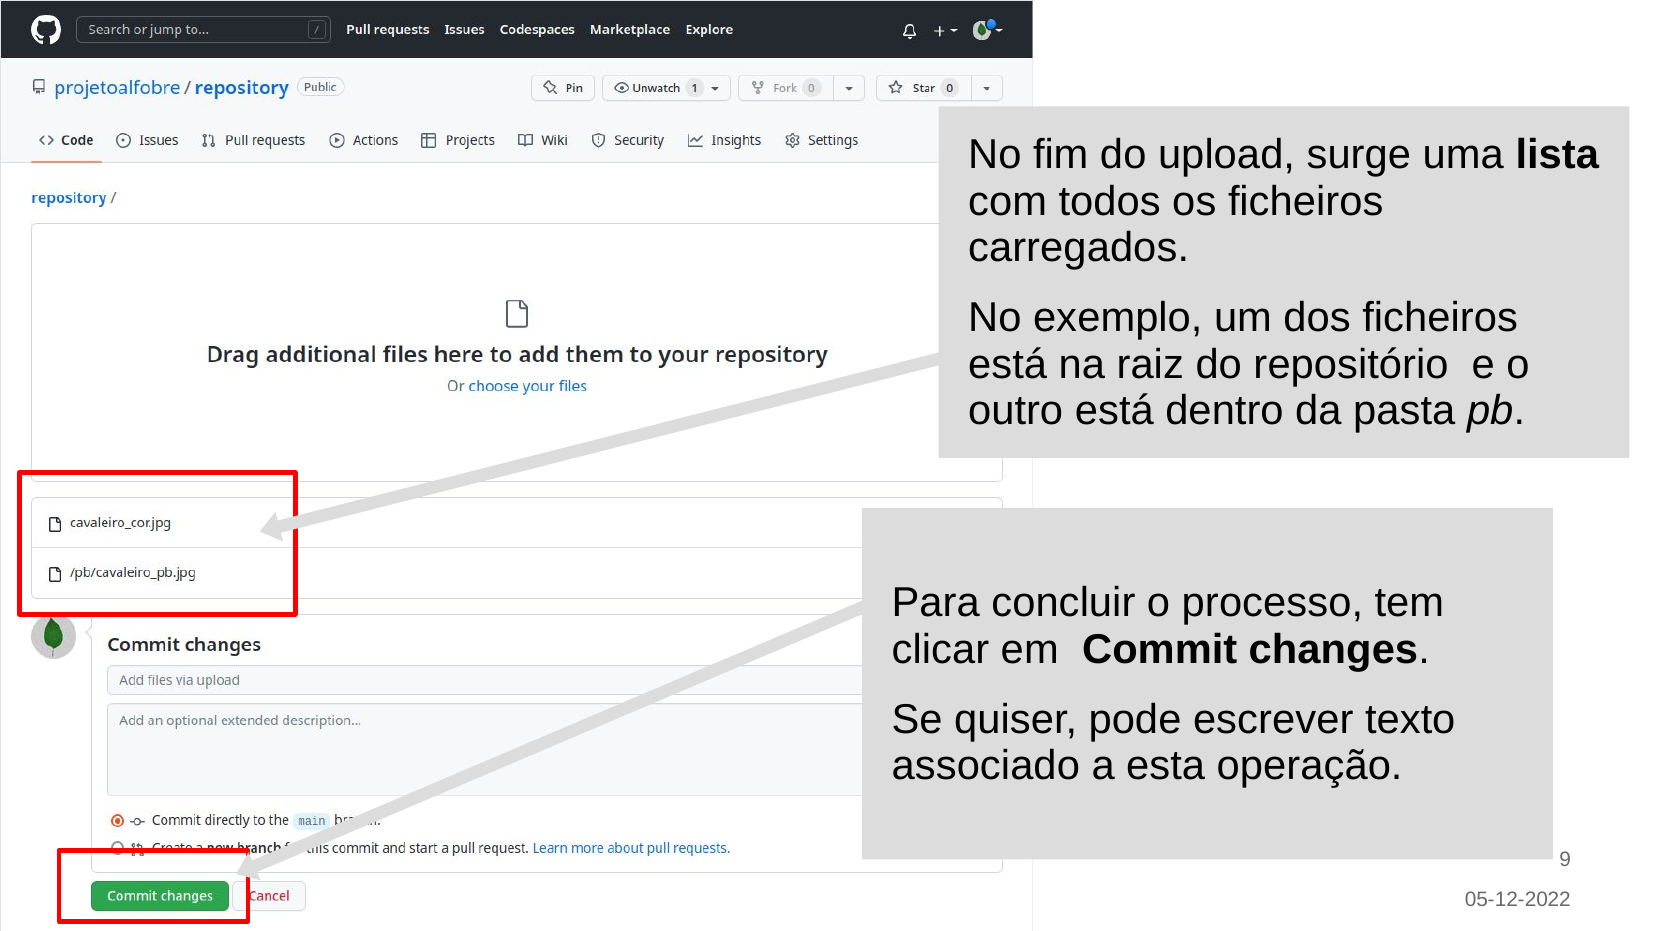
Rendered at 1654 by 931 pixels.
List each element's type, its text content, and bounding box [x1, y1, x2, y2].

list Para concluir o processo, tem clicar em Commit changes. Se quiser, pode escrever texto associado a esta operação. [862, 507, 1553, 860]
picture [61, 853, 246, 919]
list No fim do upload, surge uma lista com todos os ficheiros carregados. No exemplo, um dos ficheiros está na raiz do repositório e o outro está dentro da pasta pb. [938, 106, 1630, 458]
picture [22, 475, 293, 612]
picture [0, 0, 1033, 931]
